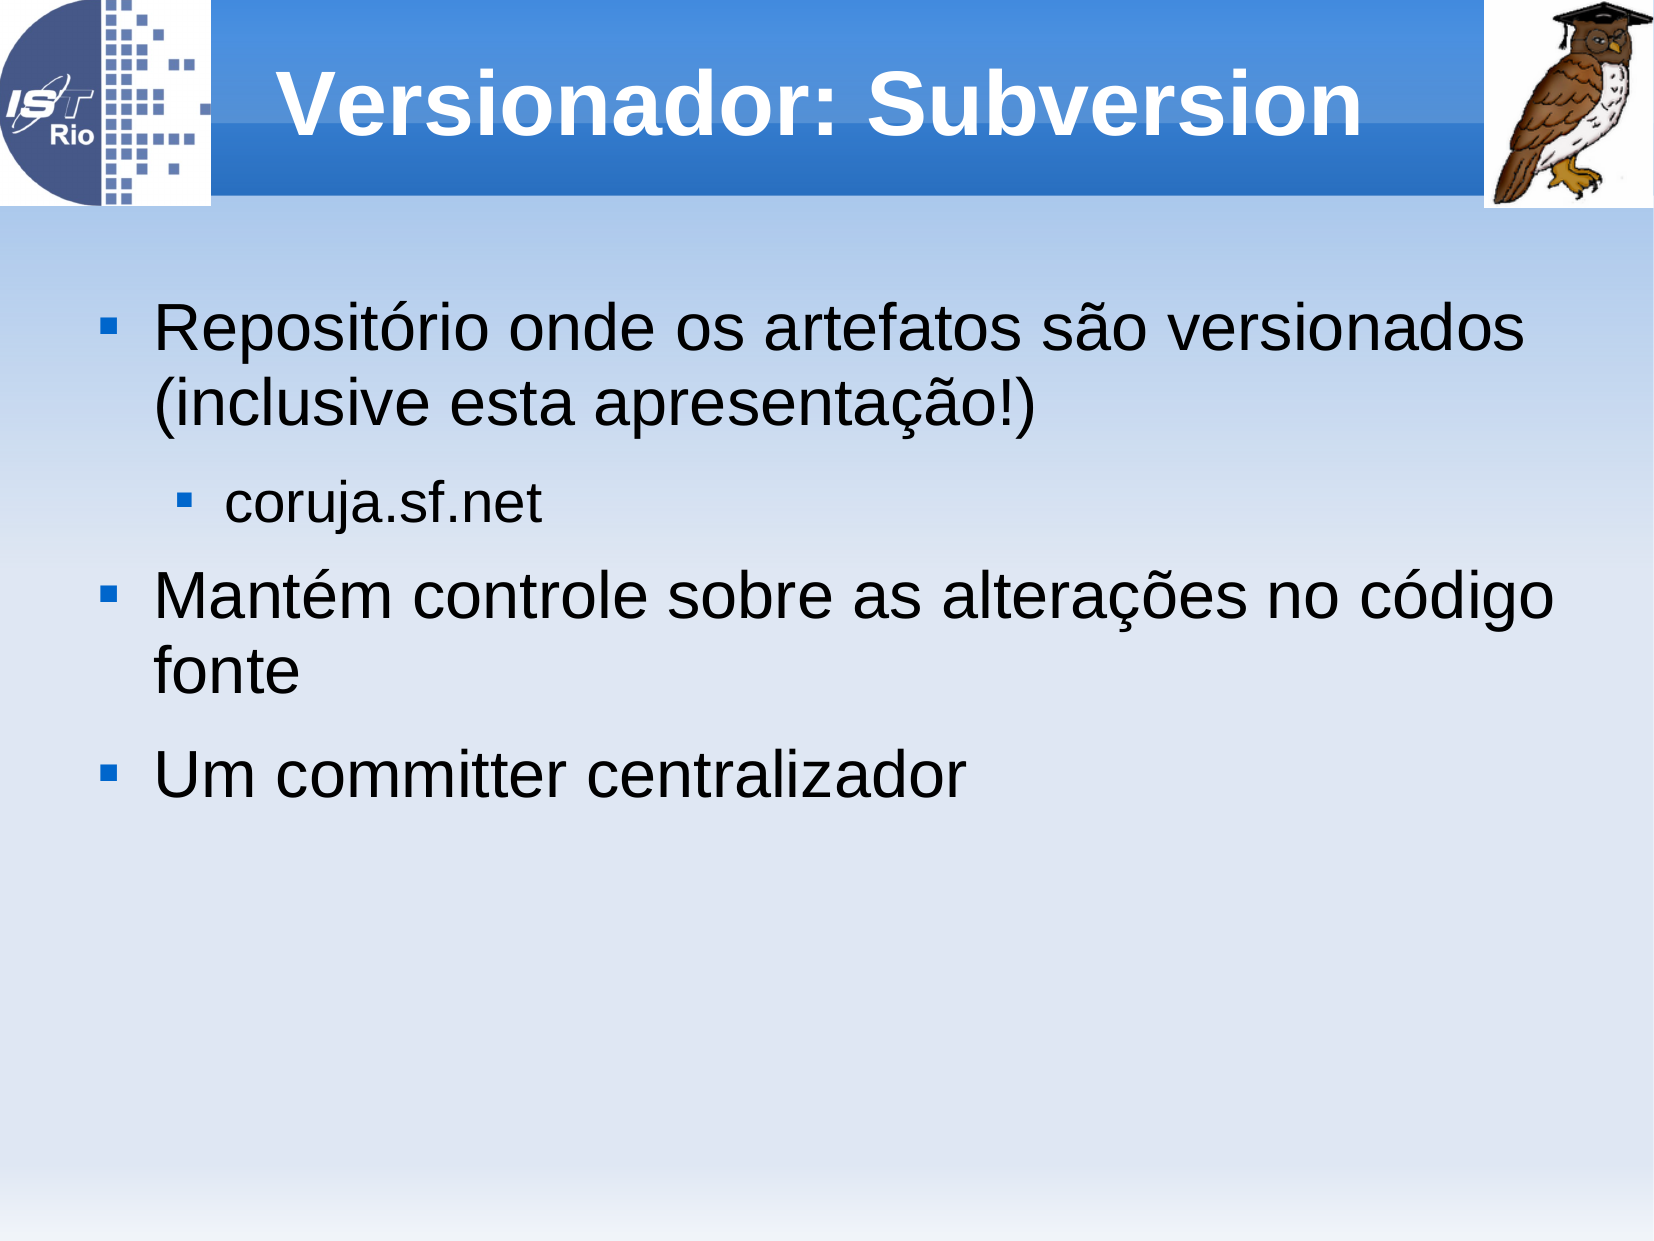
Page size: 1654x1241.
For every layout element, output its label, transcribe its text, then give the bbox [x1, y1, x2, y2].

title Versionador: Subversion [76, 7, 1565, 200]
list Repositório onde os artefatos são versionados (inclusive esta apresentação!) coruja.sf.net Mantém controle sobre as alterações no código fonte Um committer centralizador [82, 290, 1571, 1094]
picture [0, 0, 1654, 1241]
